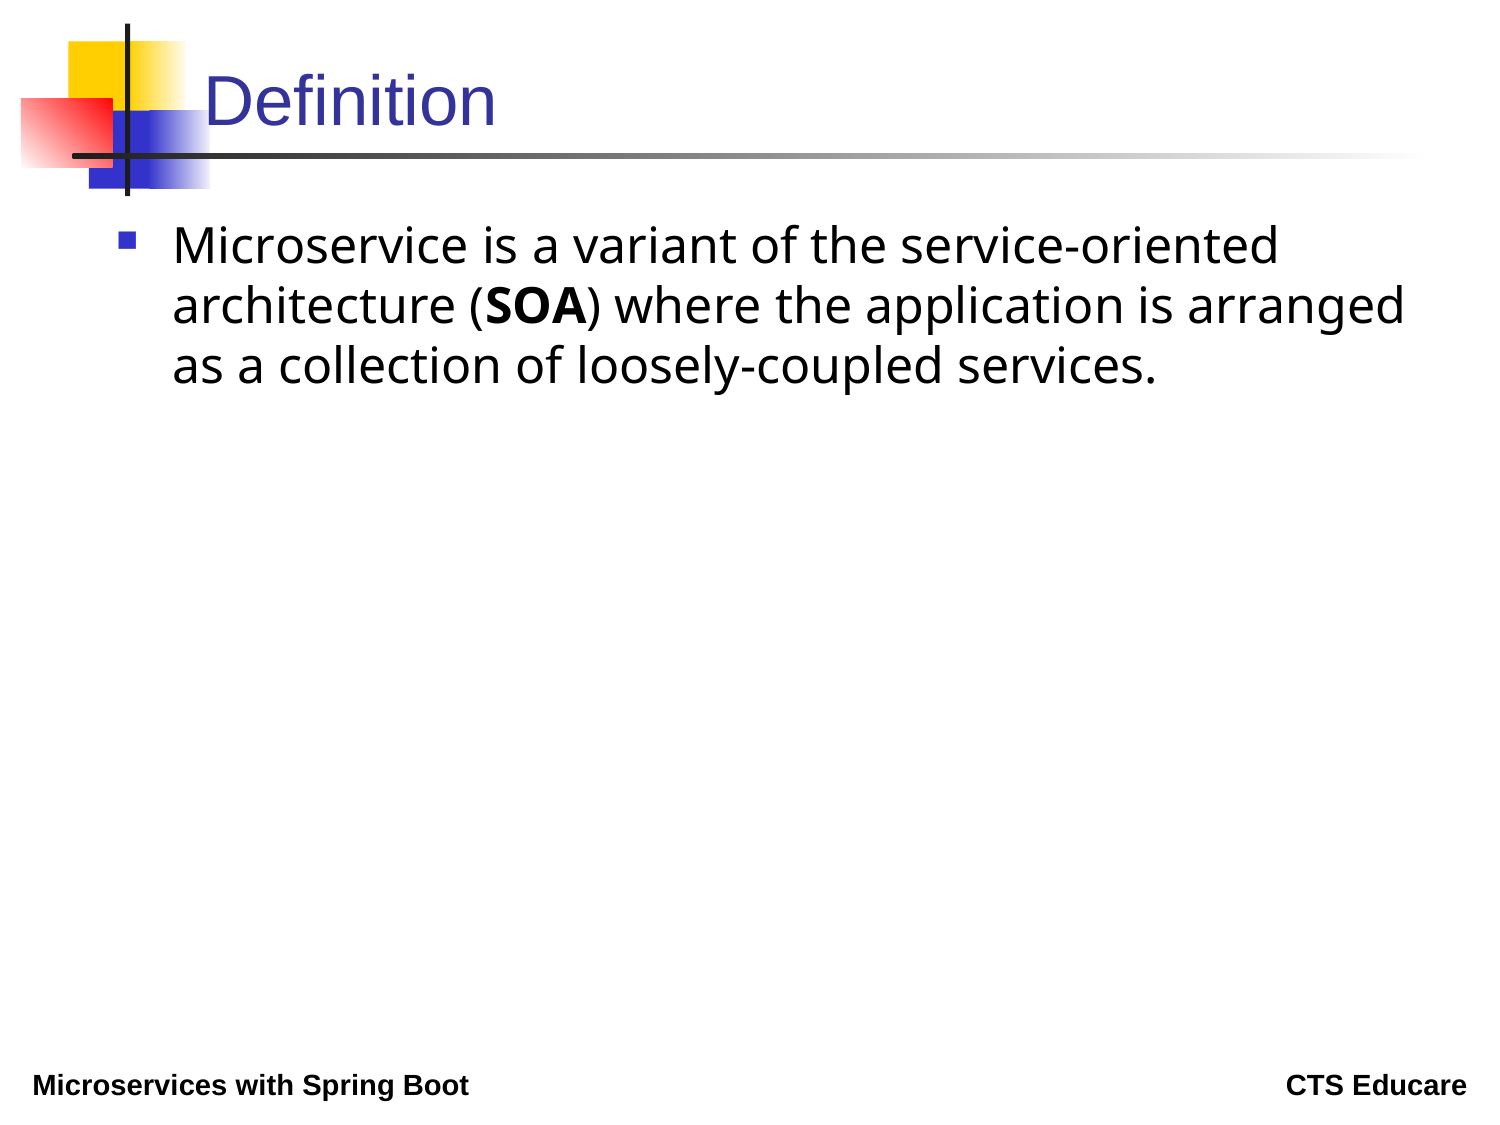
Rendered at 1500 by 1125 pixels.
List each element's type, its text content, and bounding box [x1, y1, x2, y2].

list Microservice is a variant of the service-oriented architecture (SOA) where the application is arranged as a collection of loosely-coupled services. [100, 206, 1447, 1024]
title Definition [188, 46, 1468, 149]
